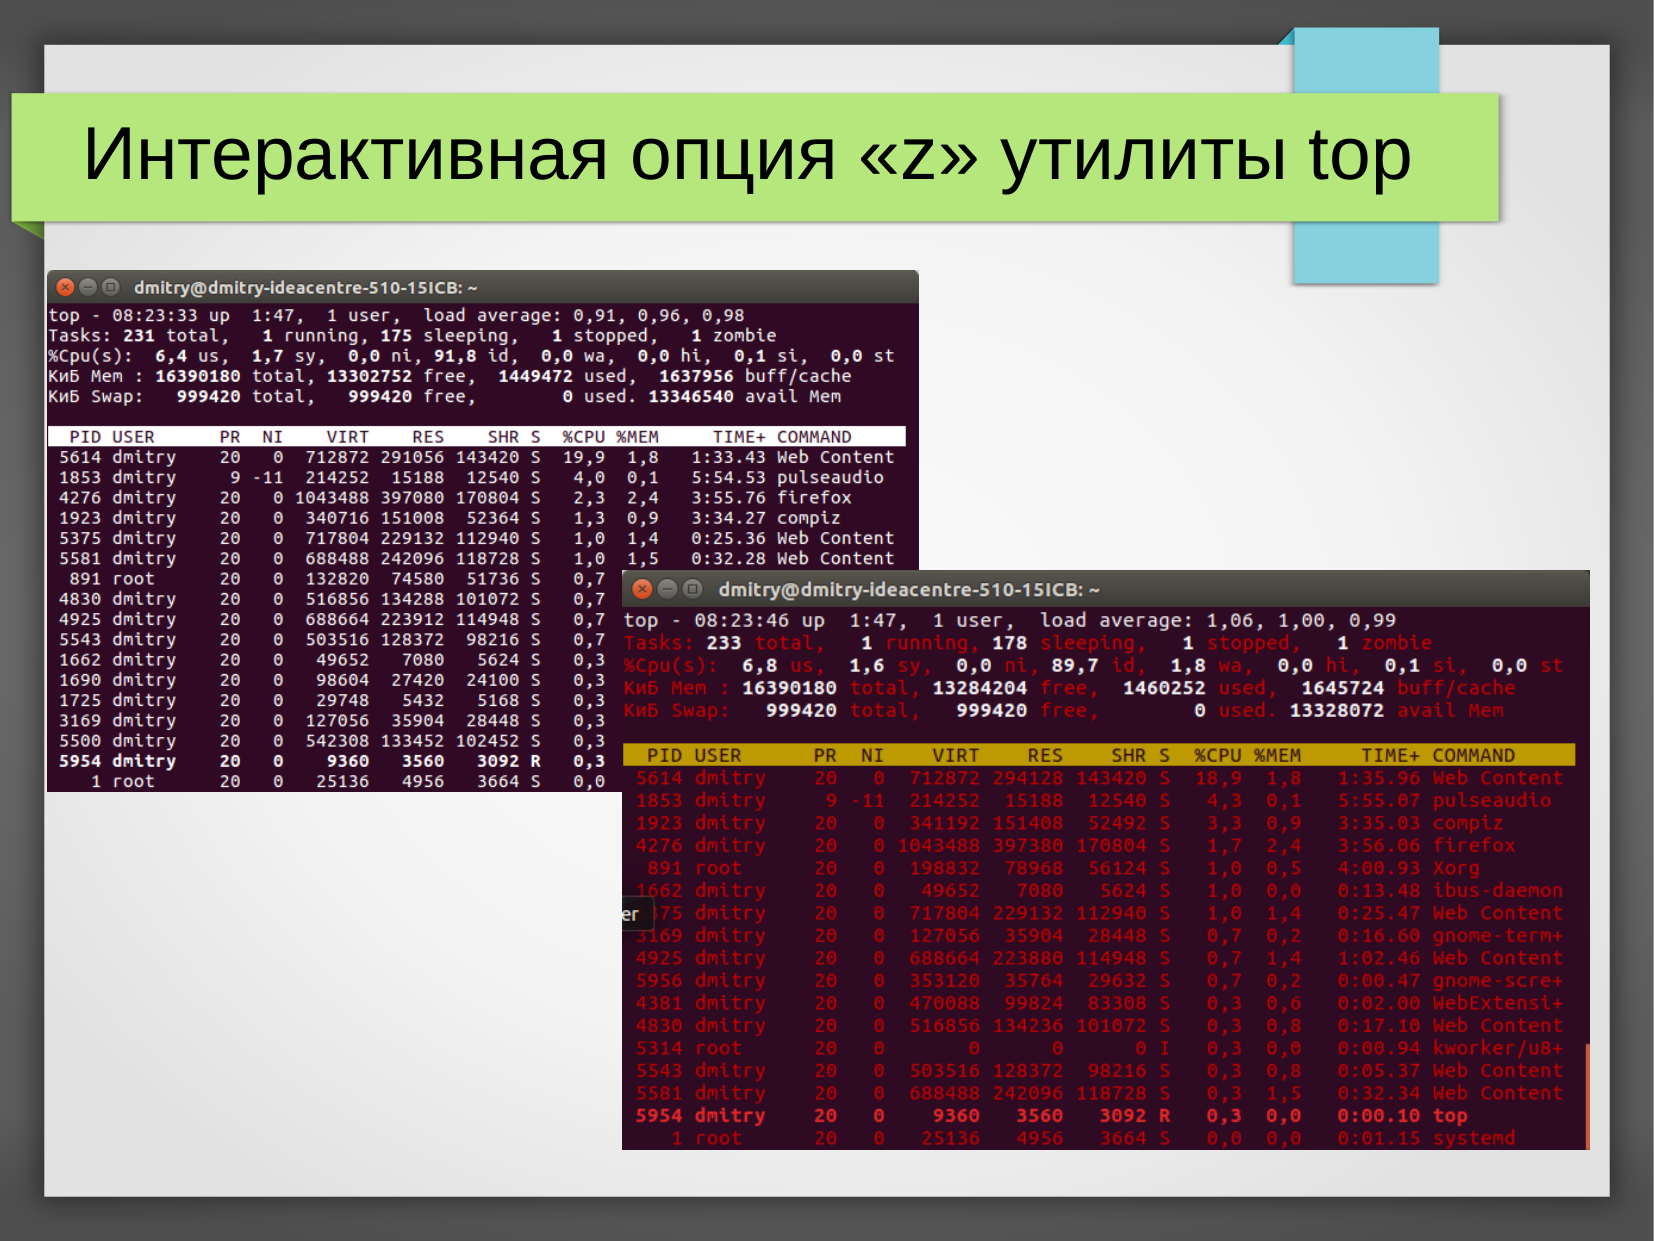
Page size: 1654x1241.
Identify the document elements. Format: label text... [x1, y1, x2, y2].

picture [0, 0, 1654, 1241]
title Интерактивная опция «z» утилиты top [82, 69, 1512, 238]
